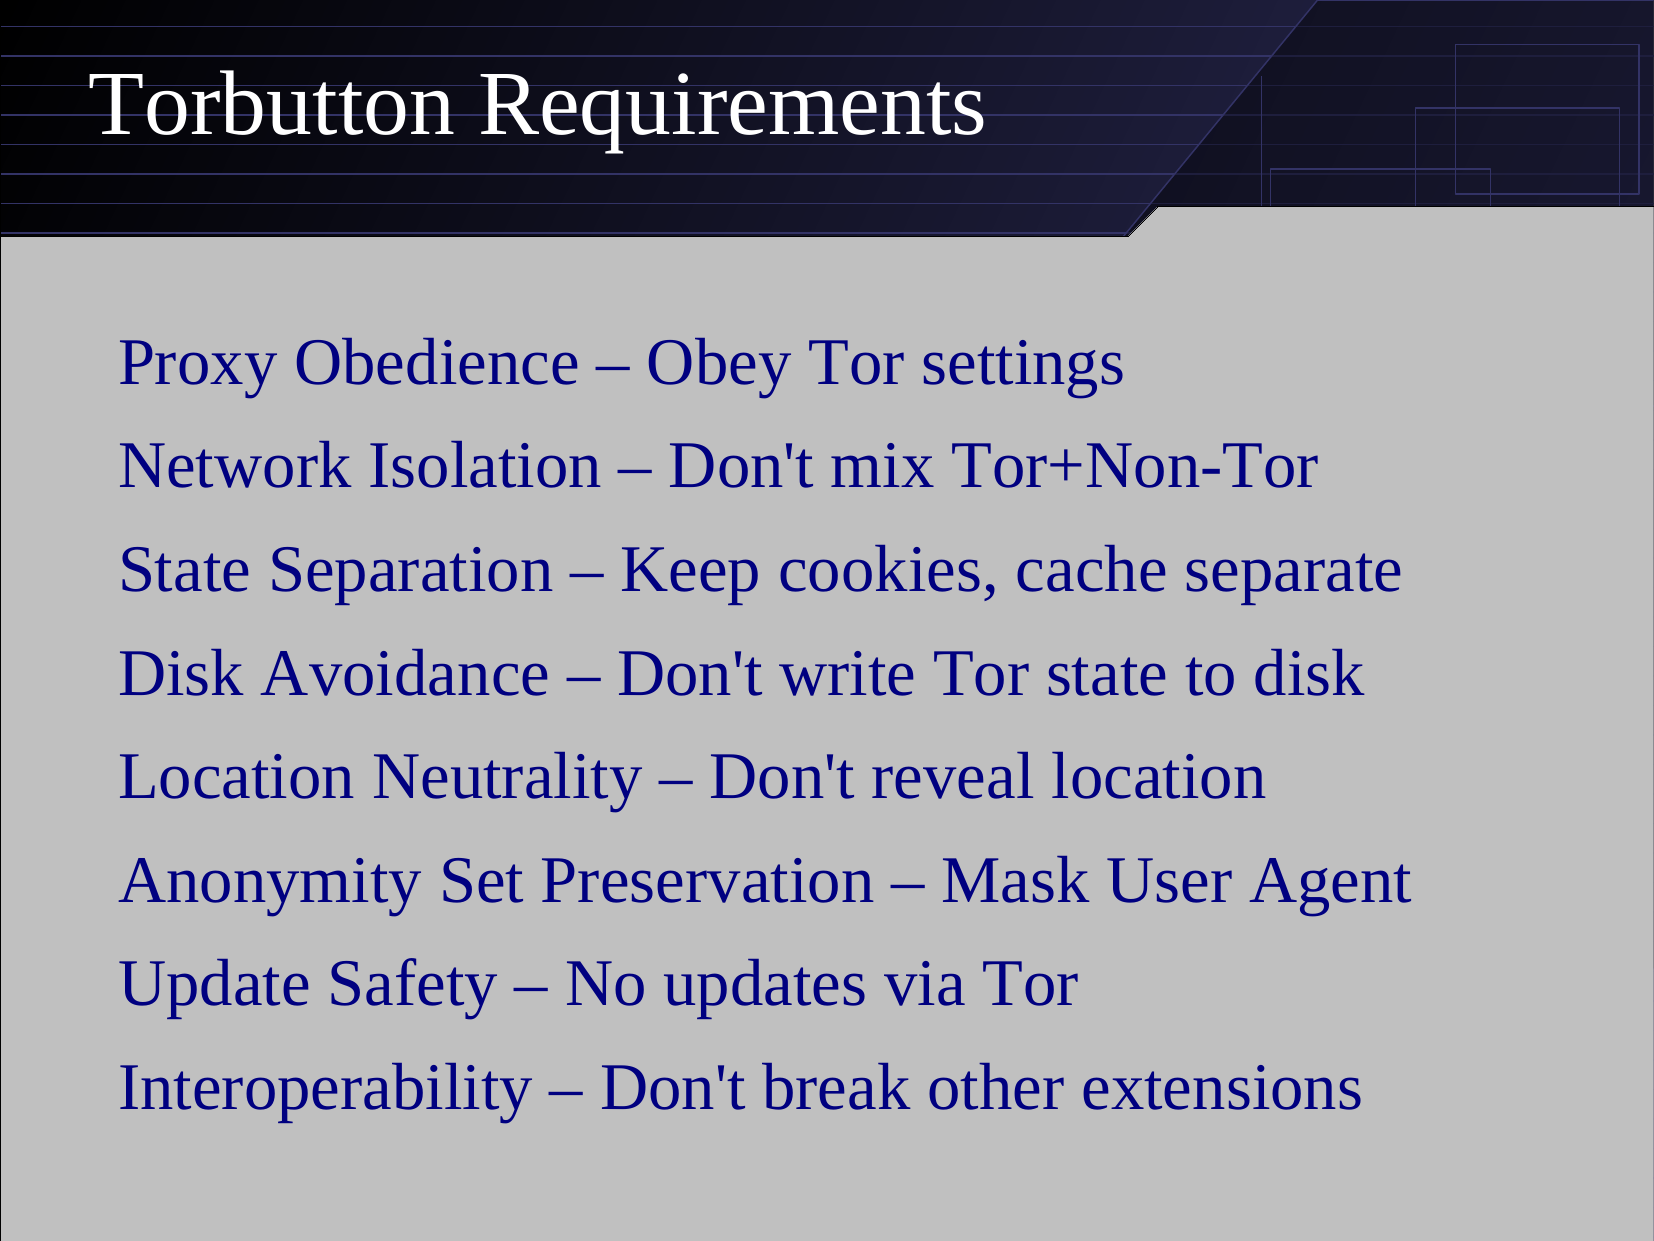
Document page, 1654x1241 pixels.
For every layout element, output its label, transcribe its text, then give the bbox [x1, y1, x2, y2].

list Proxy Obedience – Obey Tor settings Network Isolation – Don't mix Tor+Non-Tor State Separation – Keep cookies, cache separate Disk Avoidance – Don't write Tor state to disk Location Neutrality – Don't reveal location Anonymity Set Preservation – Mask User Agent Update Safety – No updates via Tor Interoperability – Don't break other extensions [118, 324, 1531, 1124]
title Torbutton Requirements [88, 0, 1501, 208]
